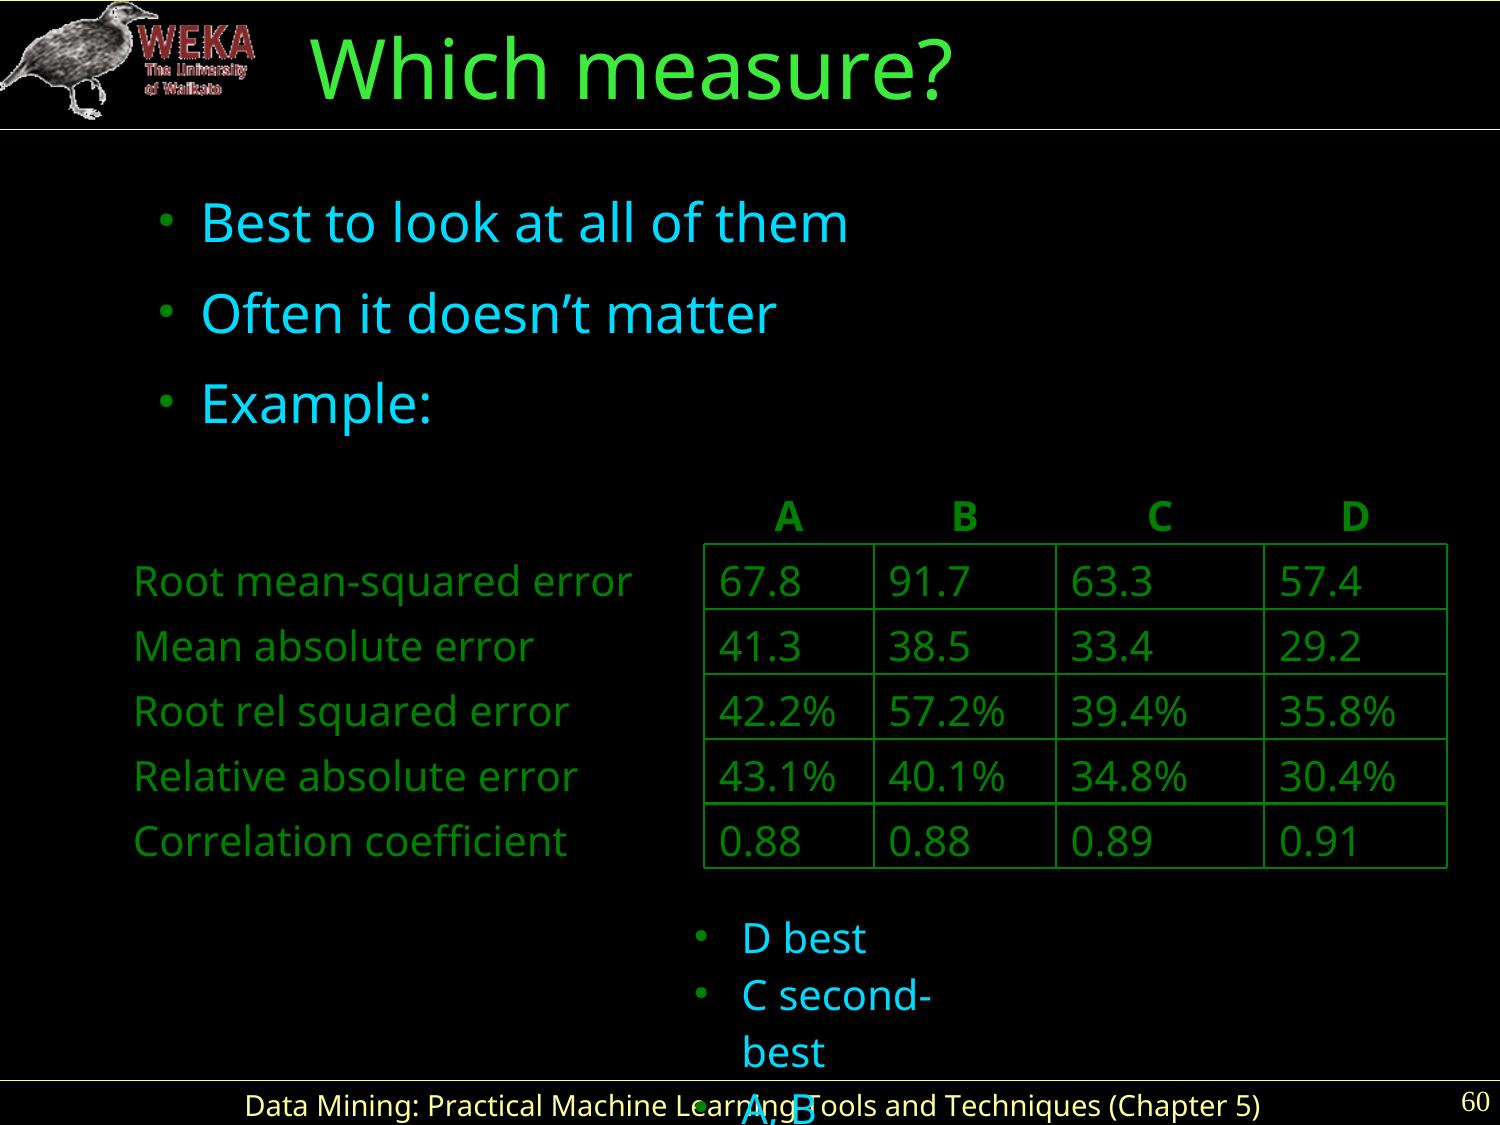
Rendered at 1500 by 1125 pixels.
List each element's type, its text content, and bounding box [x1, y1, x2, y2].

text_box 39.4% [1057, 675, 1263, 738]
text_box 41.3 [705, 610, 873, 673]
text_box C [1056, 479, 1265, 543]
text_box 43.1% [705, 740, 873, 802]
text_box 0.88 [875, 805, 1055, 867]
text_box Correlation coefficient [118, 804, 704, 869]
text_box Relative absolute error [118, 739, 703, 804]
text_box 0.88 [705, 805, 873, 867]
text_box 91.7 [875, 545, 1055, 608]
picture [0, 1, 266, 129]
text_box 57.2% [875, 675, 1055, 738]
text_box 57.4 [1265, 545, 1446, 608]
text_box 63.3 [1057, 545, 1263, 608]
text_box 33.4 [1057, 610, 1263, 673]
text_box 40.1% [875, 740, 1055, 802]
text_box 67.8 [705, 545, 873, 608]
text_box 42.2% [705, 675, 873, 738]
text_box 29.2 [1265, 610, 1446, 673]
title Which measure? [295, 0, 1500, 148]
text_box Mean absolute error [118, 609, 703, 674]
text_box Root mean-squared error [118, 544, 703, 609]
text_box D [1265, 479, 1447, 543]
text_box A [704, 479, 874, 543]
text_box Root rel squared error [118, 674, 703, 739]
text_box 38.5 [875, 610, 1055, 673]
text_box D best C second-best A, B arguable [679, 901, 1017, 1004]
text_box B [874, 479, 1056, 543]
text_box 34.8% [1057, 740, 1263, 802]
text_box Best to look at all of them Often it doesn’t matter Example: [143, 177, 1381, 544]
text_box 0.89 [1057, 805, 1263, 867]
text_box 30.4% [1265, 740, 1446, 802]
text_box 35.8% [1265, 675, 1446, 738]
text_box 0.91 [1265, 805, 1446, 867]
